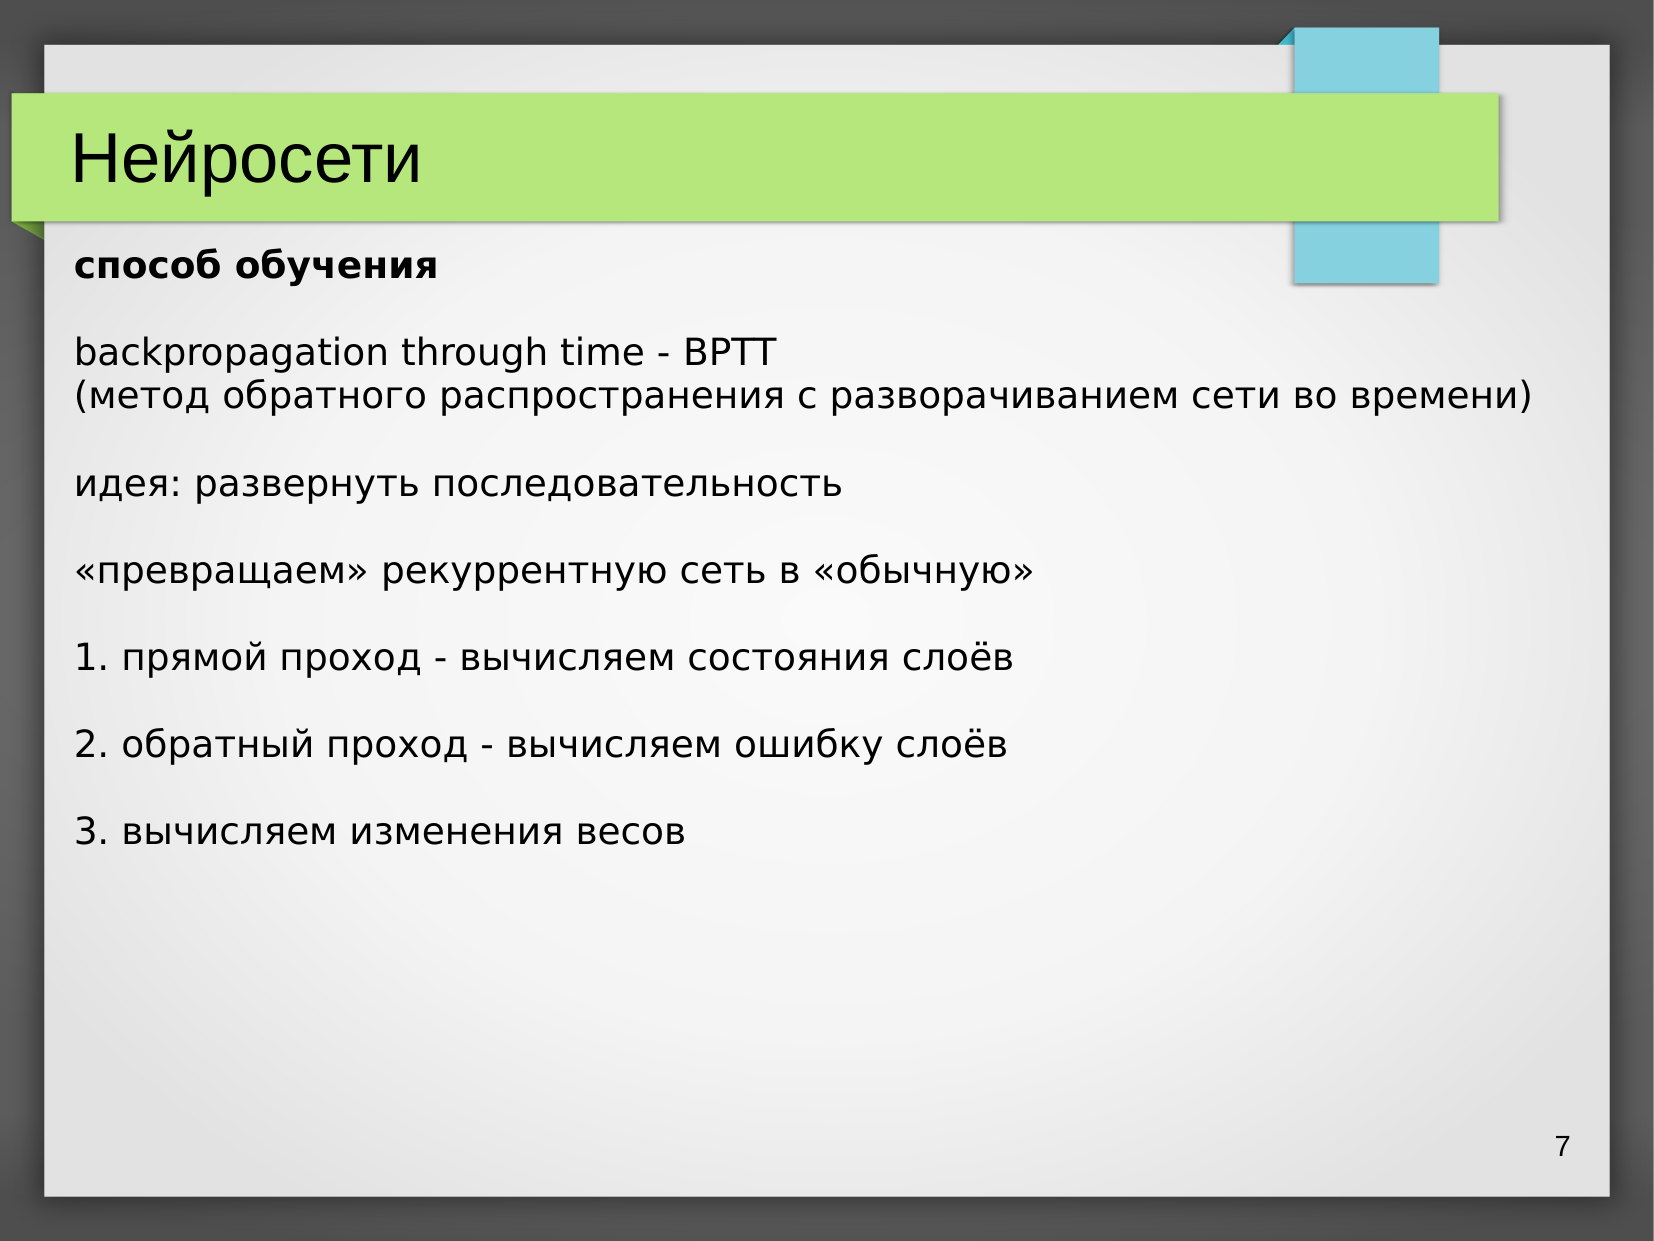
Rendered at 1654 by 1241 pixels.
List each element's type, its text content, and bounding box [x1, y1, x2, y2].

title Нейросети [70, 118, 1205, 199]
text_box способ обучения backpropagation through time - BPTT (метод обратного распространения с разворачиванием сети во времени) идея: развернуть последовательность «превращаем» рекуррентную сеть в «обычную» 1. прямой проход - вычисляем состояния слоёв 2. обратный проход - вычисляем ошибку слоёв 3. вычисляем изменения весов [59, 236, 1595, 948]
picture [0, 0, 1654, 1241]
